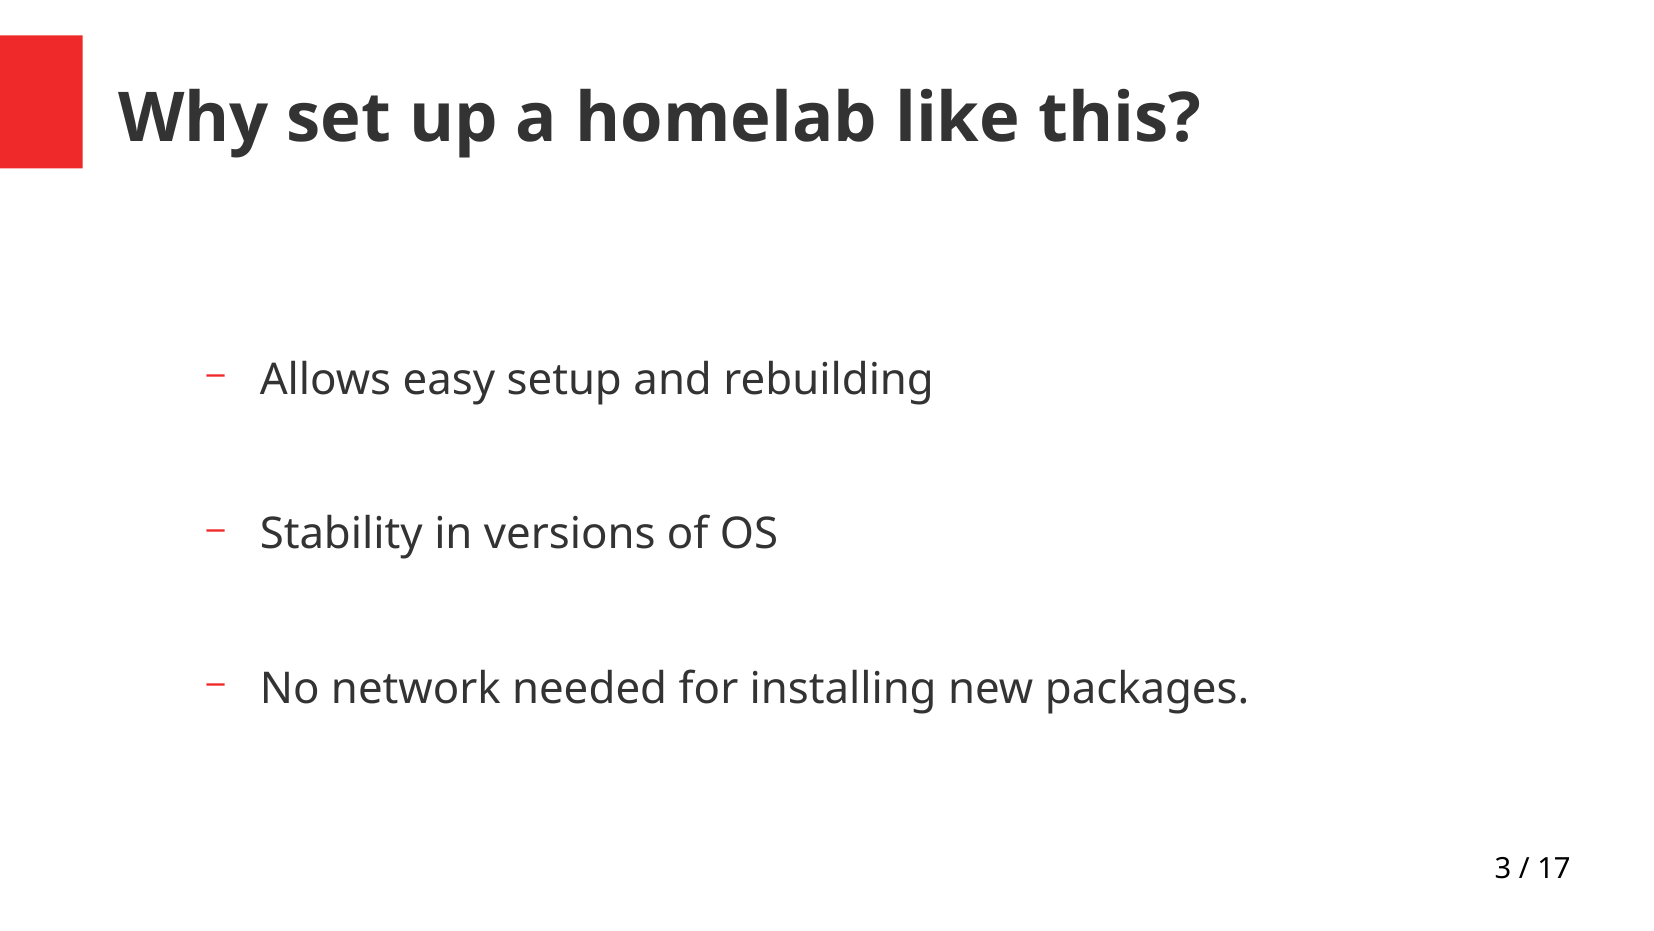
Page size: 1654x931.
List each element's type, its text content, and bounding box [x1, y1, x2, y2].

title Why set up a homelab like this? [118, 37, 1571, 193]
list Allows easy setup and rebuilding Stability in versions of OS No network needed for installing new packages. [118, 265, 1536, 806]
